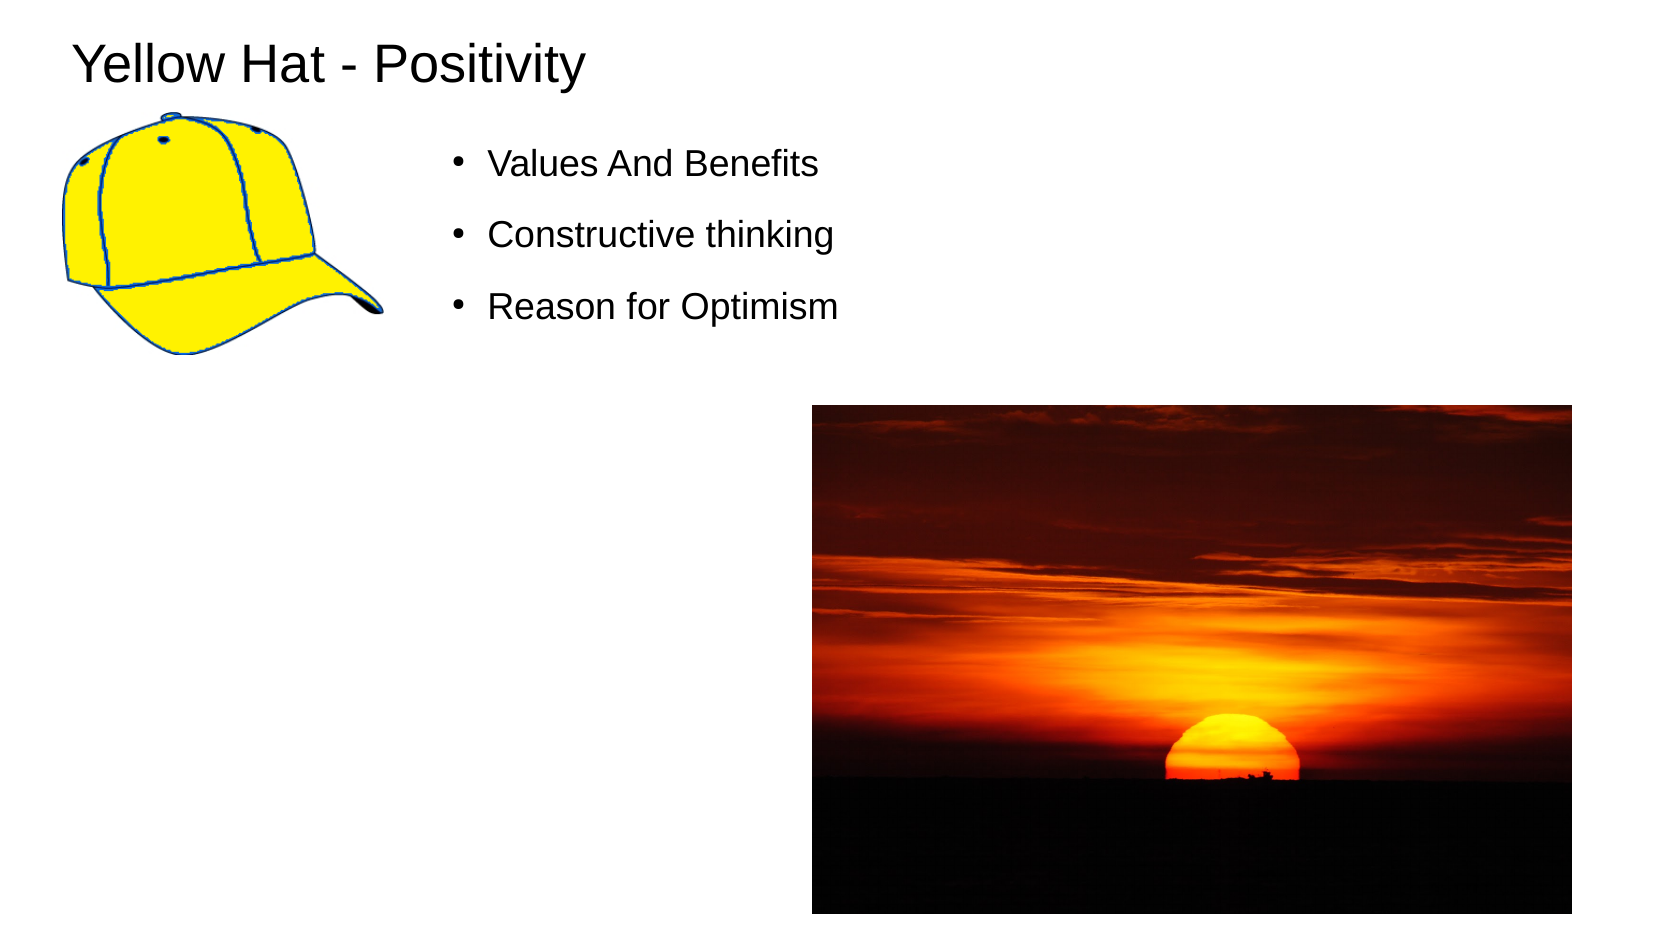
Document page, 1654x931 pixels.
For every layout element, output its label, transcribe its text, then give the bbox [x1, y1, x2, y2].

title Yellow Hat - Positivity [70, 2, 1560, 125]
picture [62, 112, 384, 355]
picture [812, 405, 1572, 914]
text_box Values And Benefits Constructive thinking Reason for Optimism [437, 134, 1182, 461]
